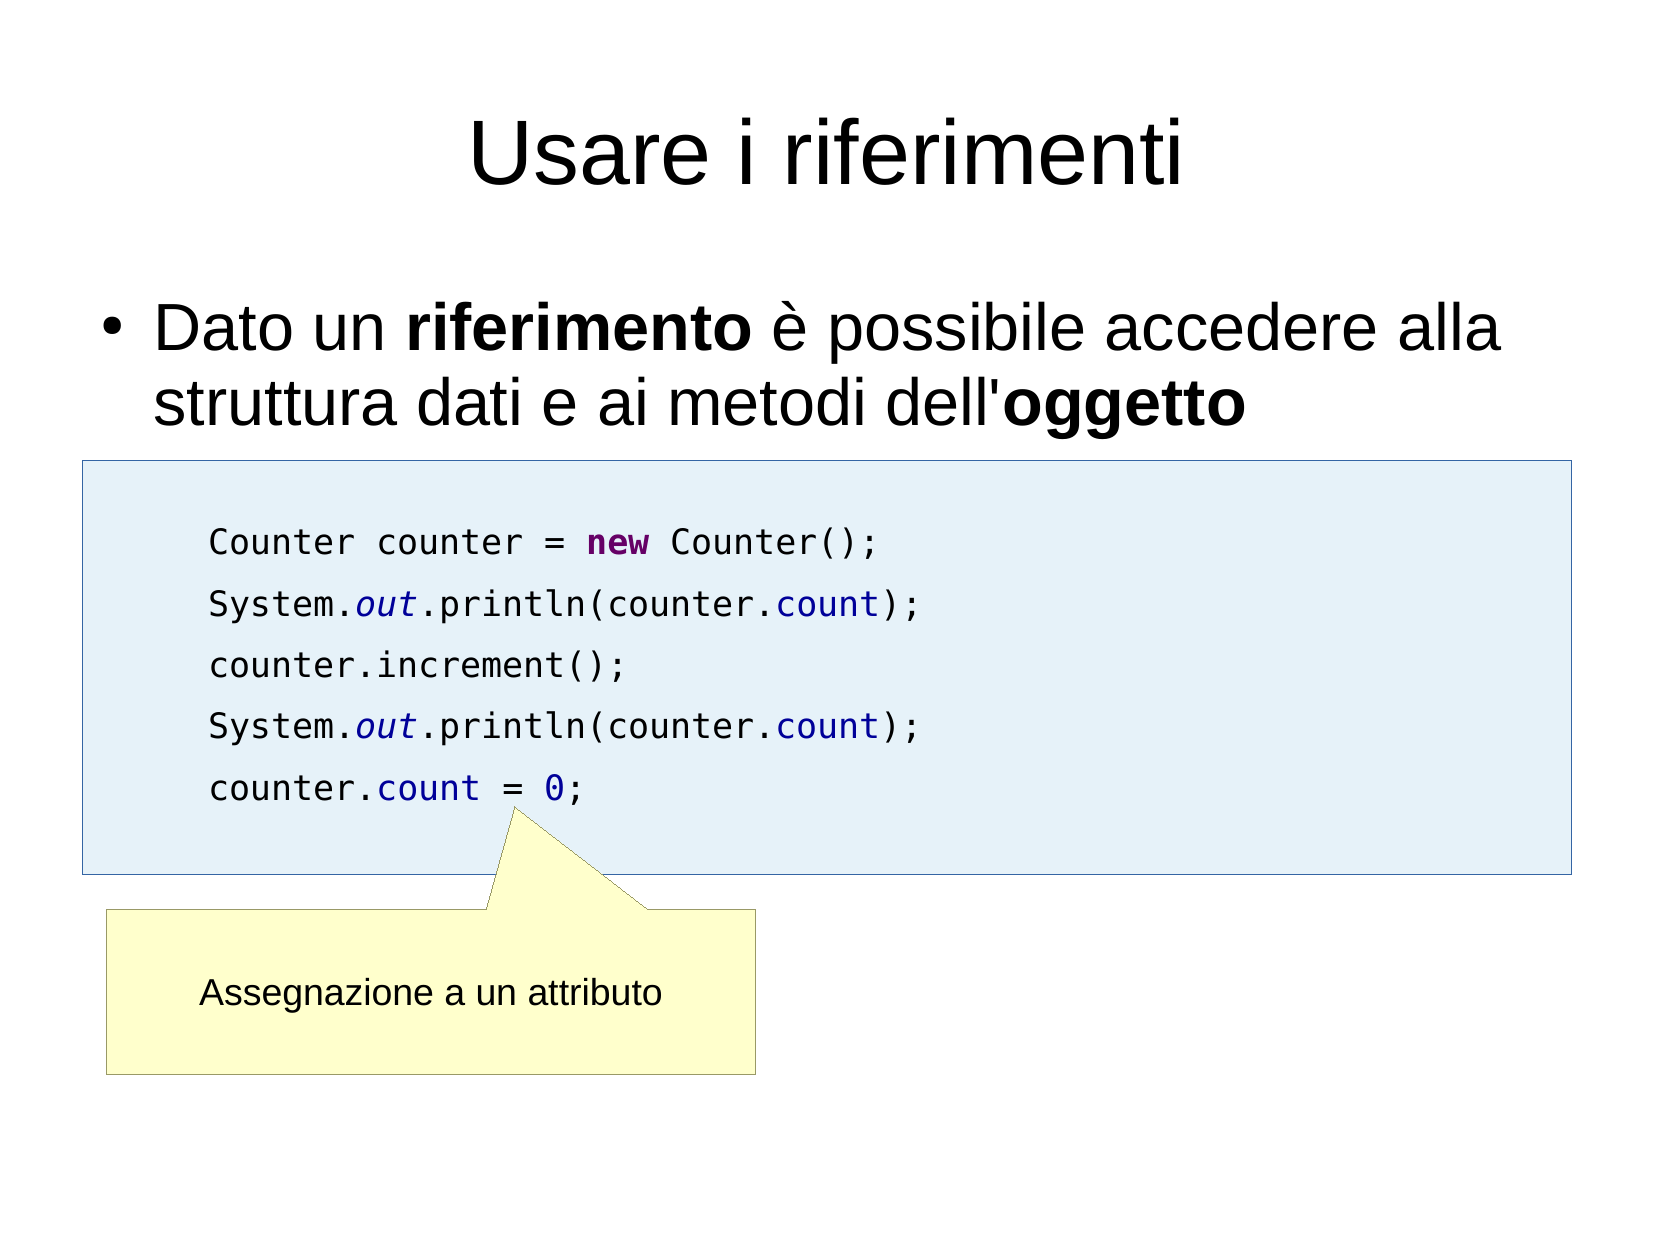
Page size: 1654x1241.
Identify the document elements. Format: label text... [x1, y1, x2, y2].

title Usare i riferimenti [82, 49, 1571, 257]
text_box Assegnazione a un attributo [106, 806, 756, 1075]
list Dato un riferimento è possibile accedere alla struttura dati e ai metodi dell'oggetto [82, 290, 1571, 1010]
